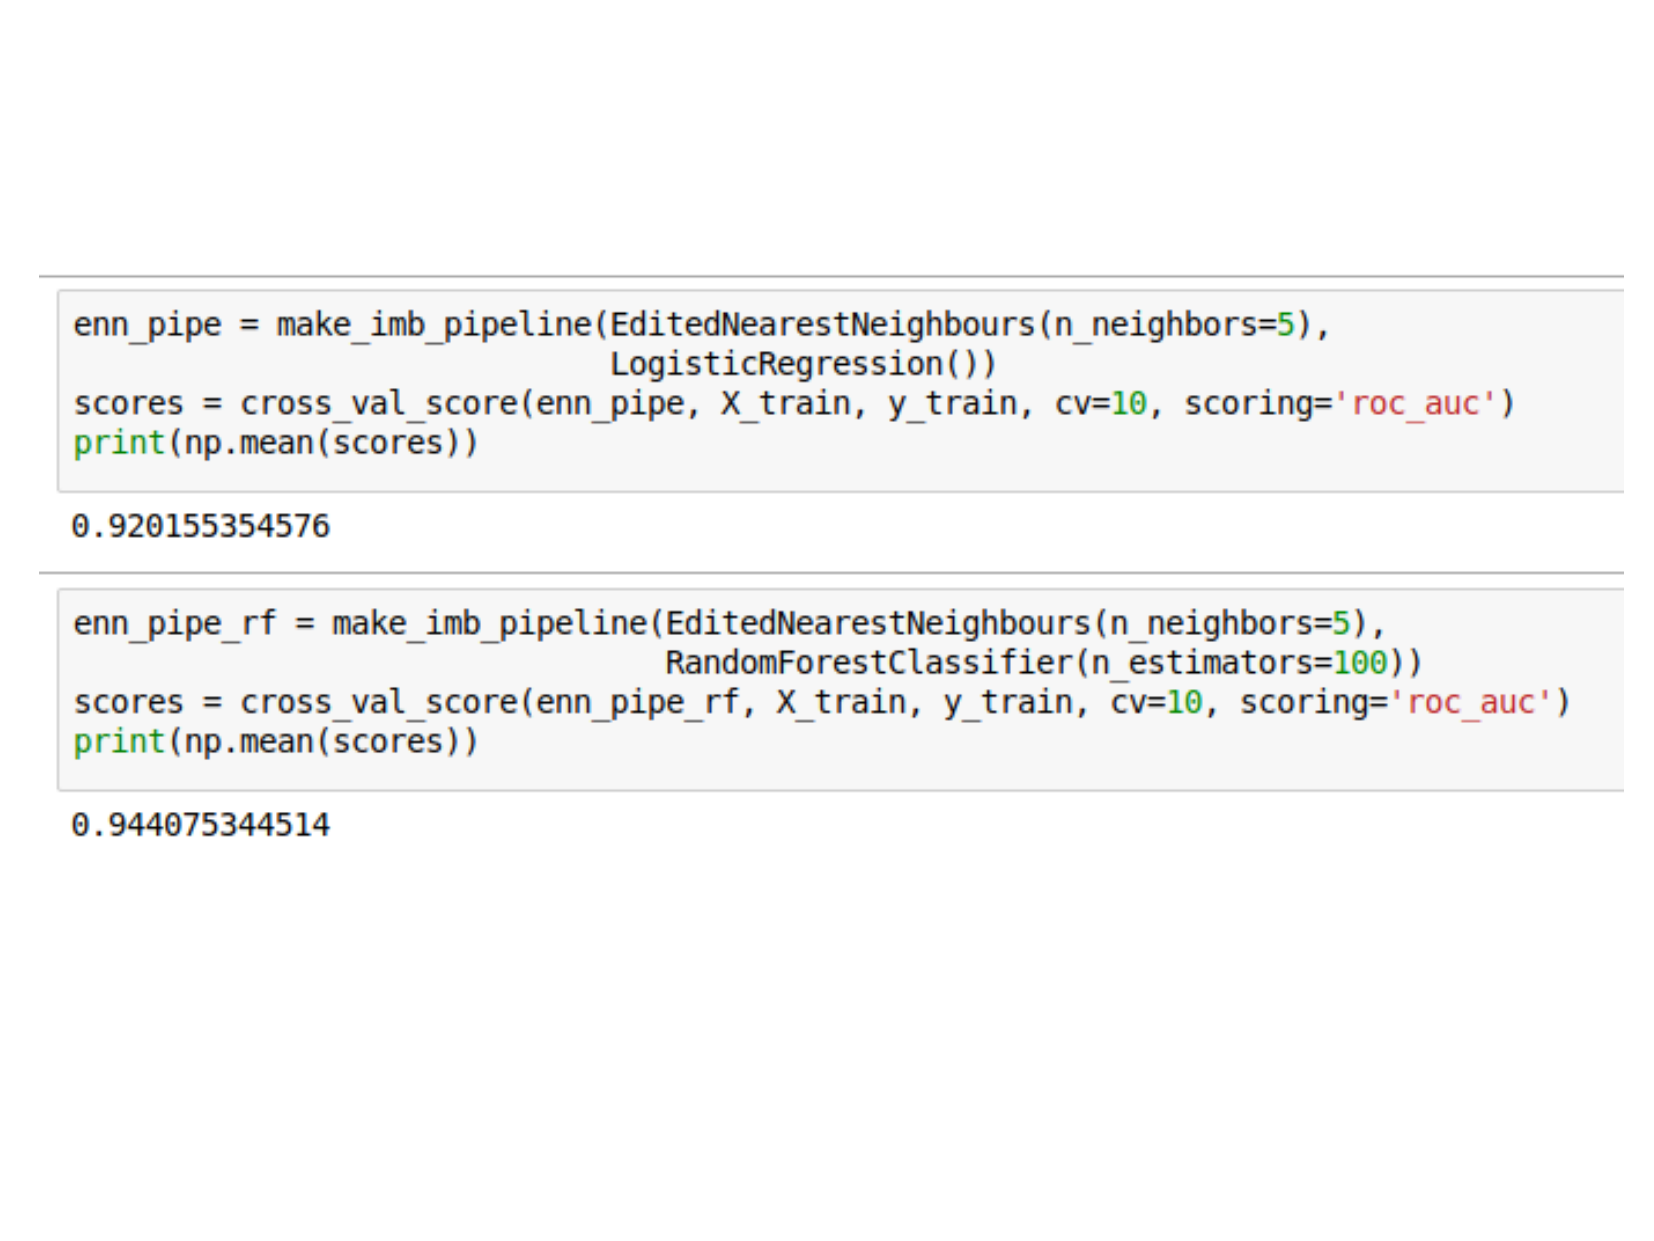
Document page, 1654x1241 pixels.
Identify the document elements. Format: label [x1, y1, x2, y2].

picture [39, 269, 1624, 856]
